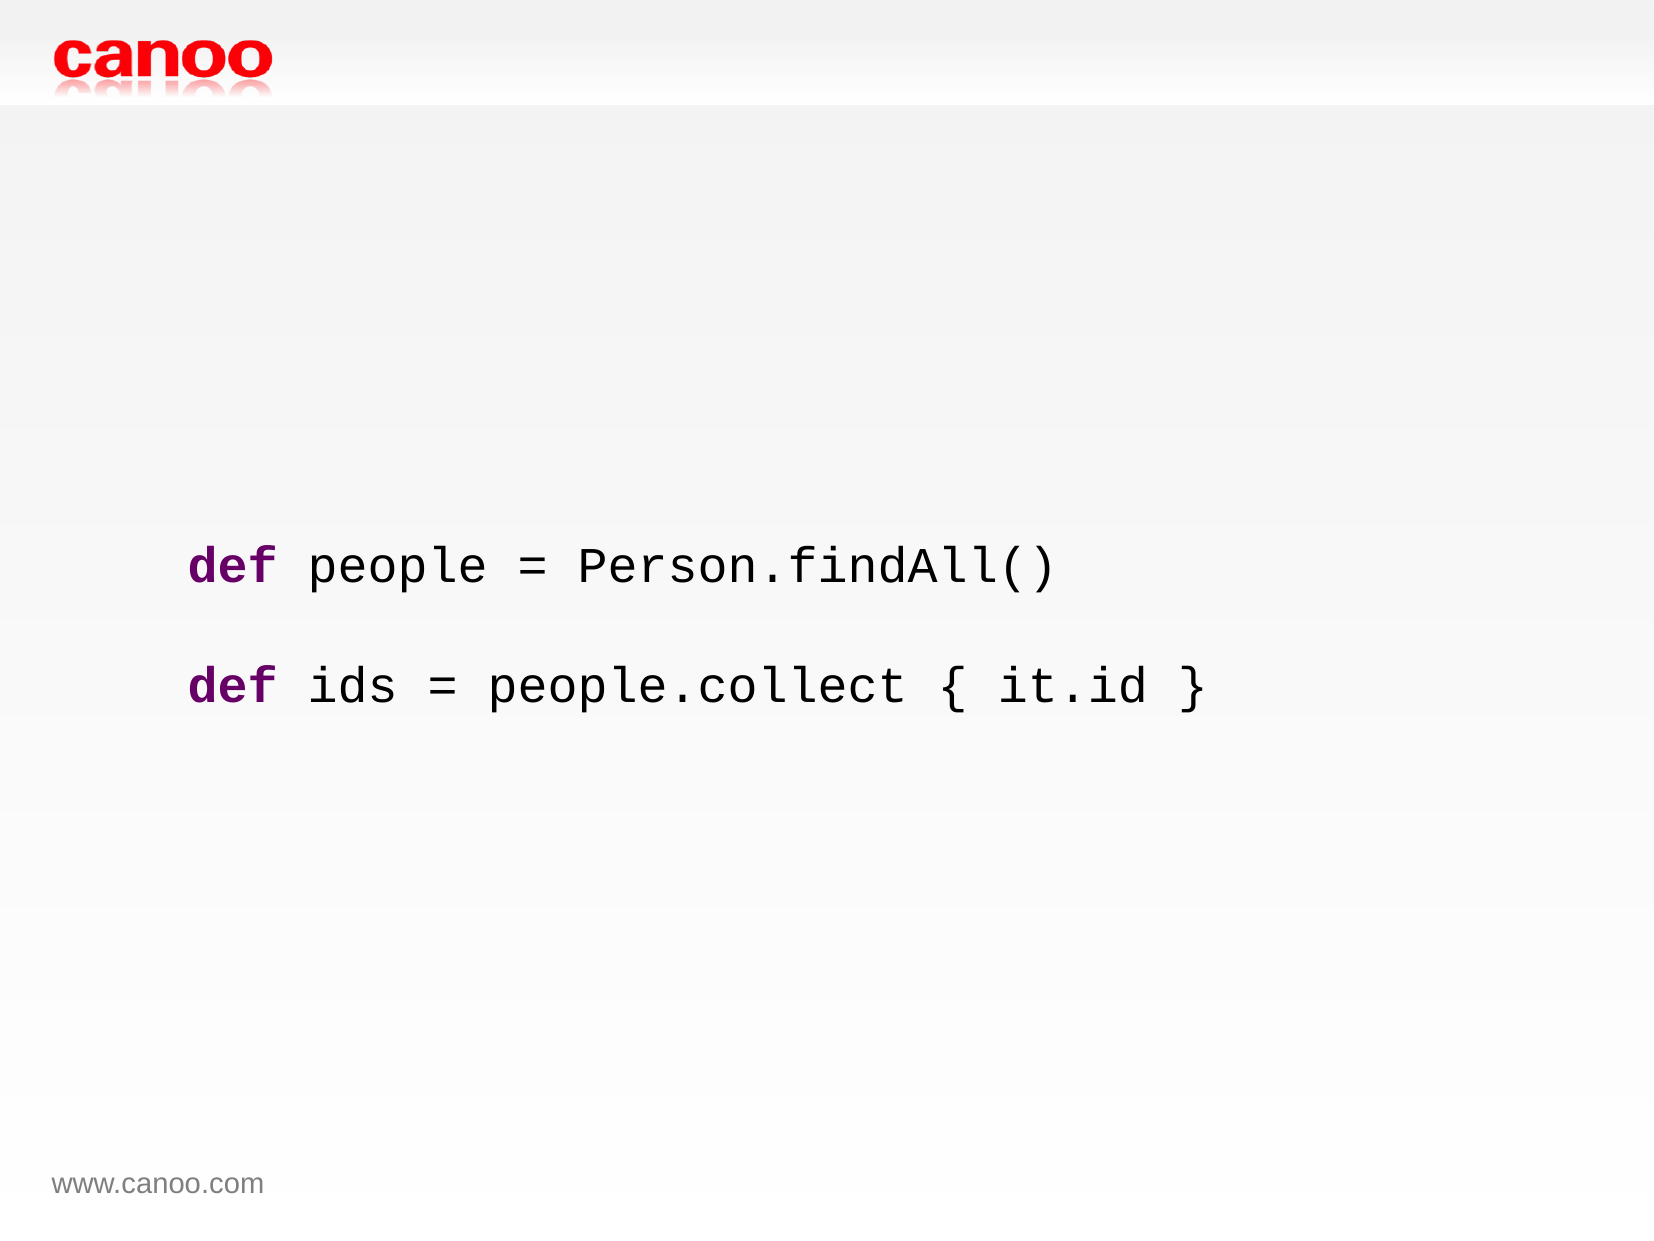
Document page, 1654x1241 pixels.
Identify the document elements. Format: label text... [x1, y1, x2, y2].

text_box def people = Person.findAll() def ids = people.collect { it.id } [187, 145, 1609, 1100]
picture [51, 37, 273, 119]
